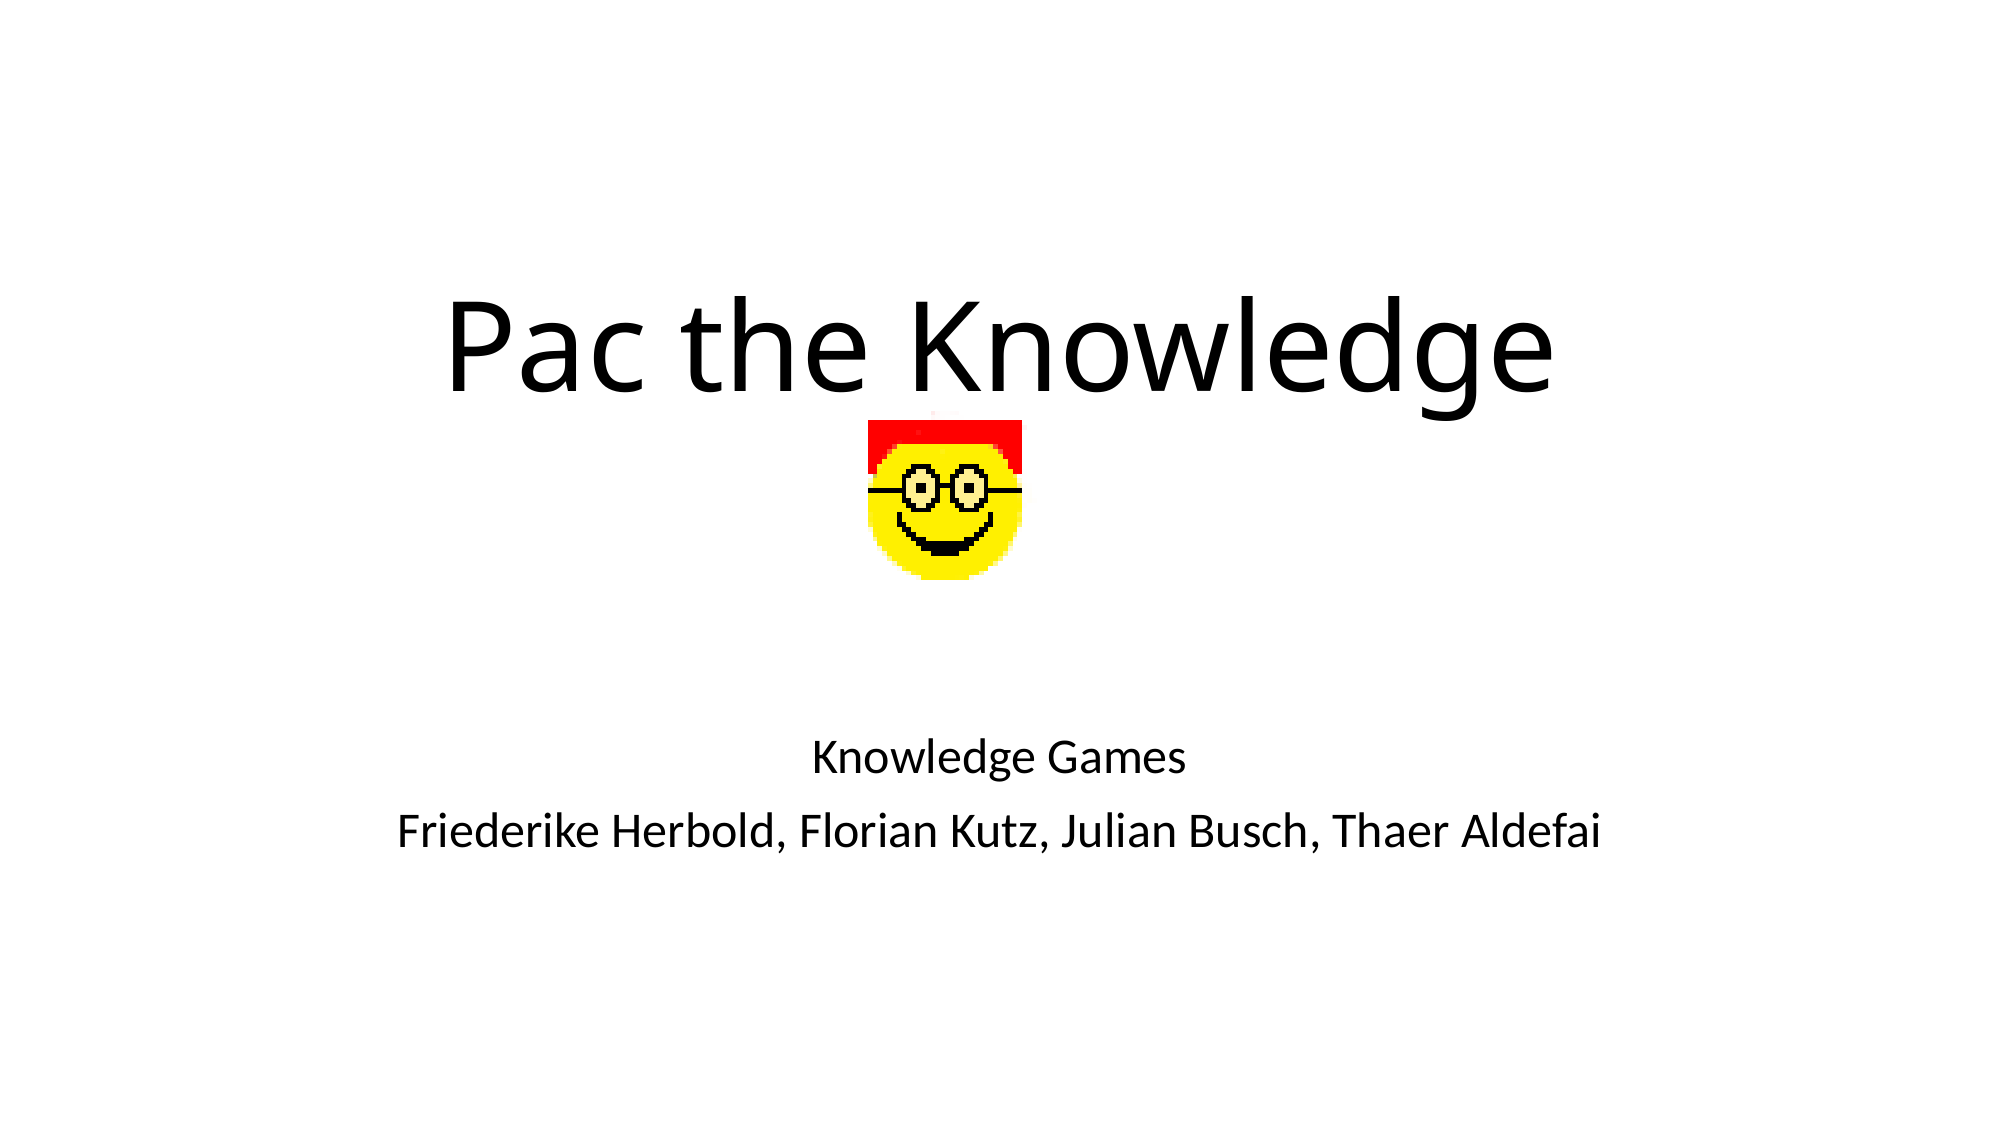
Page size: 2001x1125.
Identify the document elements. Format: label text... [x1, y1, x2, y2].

picture [849, 411, 1042, 605]
title Pac the Knowledge [249, 184, 1750, 576]
subtitle Knowledge Games Friederike Herbold, Florian Kutz, Julian Busch, Thaer Aldefai [249, 722, 1750, 995]
